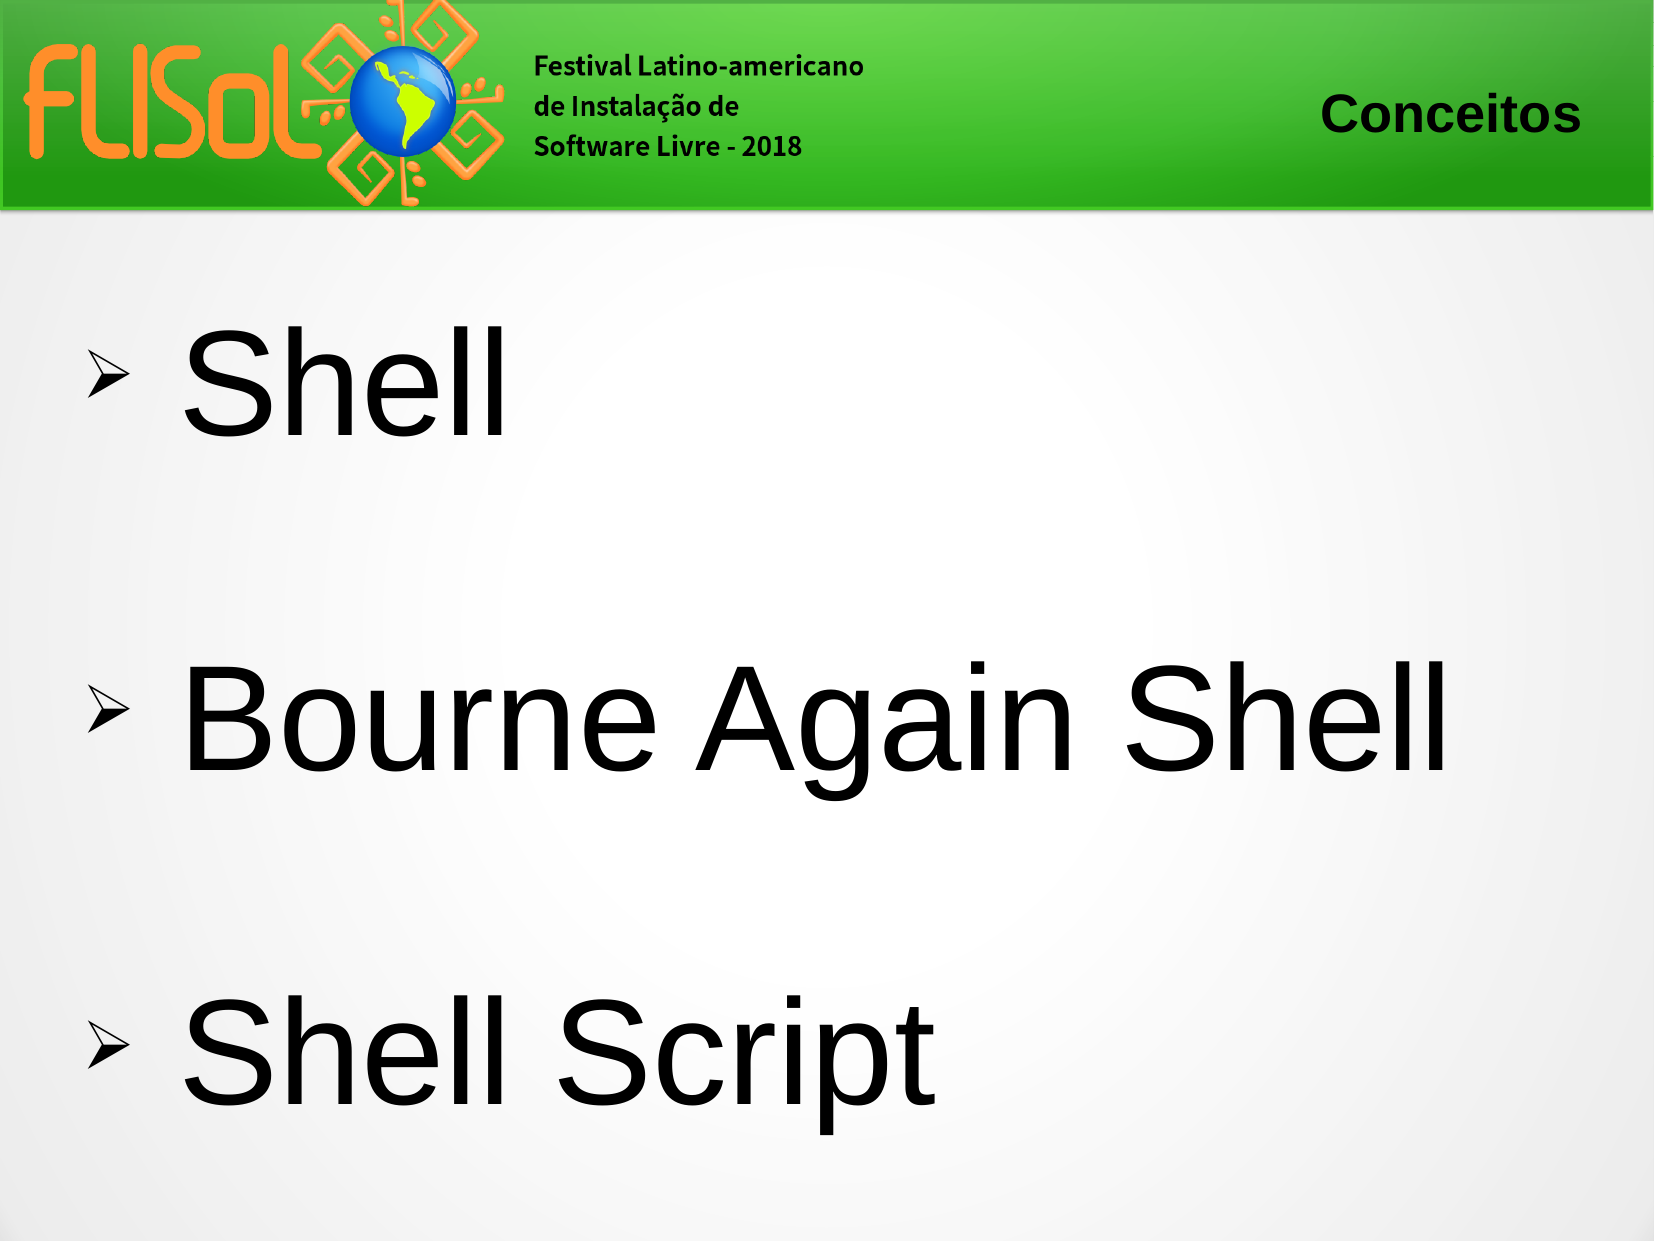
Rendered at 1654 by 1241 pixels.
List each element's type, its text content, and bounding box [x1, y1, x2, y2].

picture [23, 0, 863, 207]
text_box Conceitos [1204, 51, 1583, 178]
subtitle Shell Bourne Again Shell Shell Script [82, 299, 1571, 1182]
